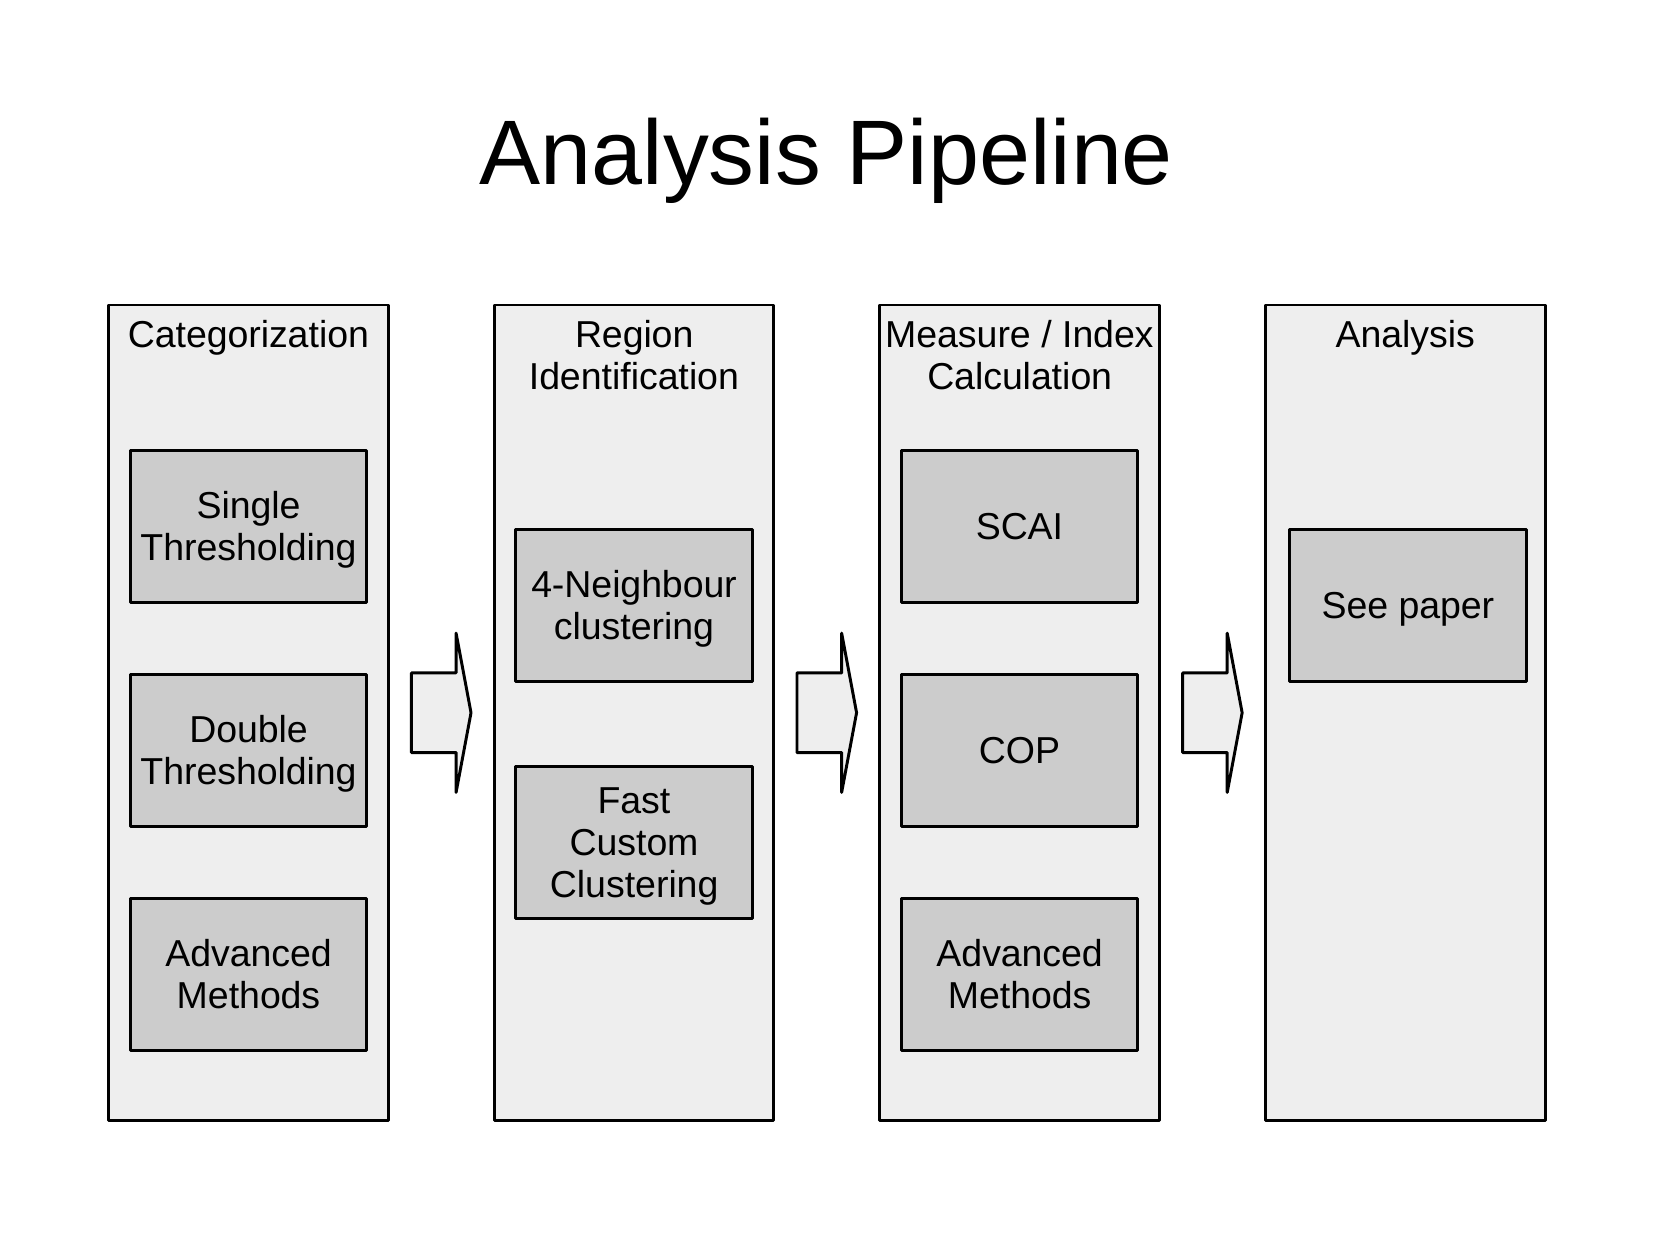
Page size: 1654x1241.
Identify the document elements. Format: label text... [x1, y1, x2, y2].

text_box Categorization [108, 305, 389, 1121]
text_box Measure / Index Calculation [879, 305, 1160, 1121]
text_box Advanced Methods [130, 898, 367, 1051]
text_box Fast Custom Clustering [515, 766, 753, 919]
text_box Region Identification [494, 305, 774, 1121]
text_box [797, 633, 857, 793]
text_box COP [901, 674, 1138, 827]
text_box [411, 633, 472, 793]
title Analysis Pipeline [82, 49, 1571, 257]
text_box Single Thresholding [130, 450, 367, 603]
text_box SCAI [901, 450, 1138, 603]
text_box [1182, 633, 1243, 793]
text_box Advanced Methods [901, 898, 1138, 1051]
text_box Double Thresholding [130, 674, 367, 827]
text_box Analysis [1265, 305, 1546, 1121]
text_box 4-Neighbour clustering [515, 529, 753, 682]
text_box See paper [1289, 529, 1527, 682]
